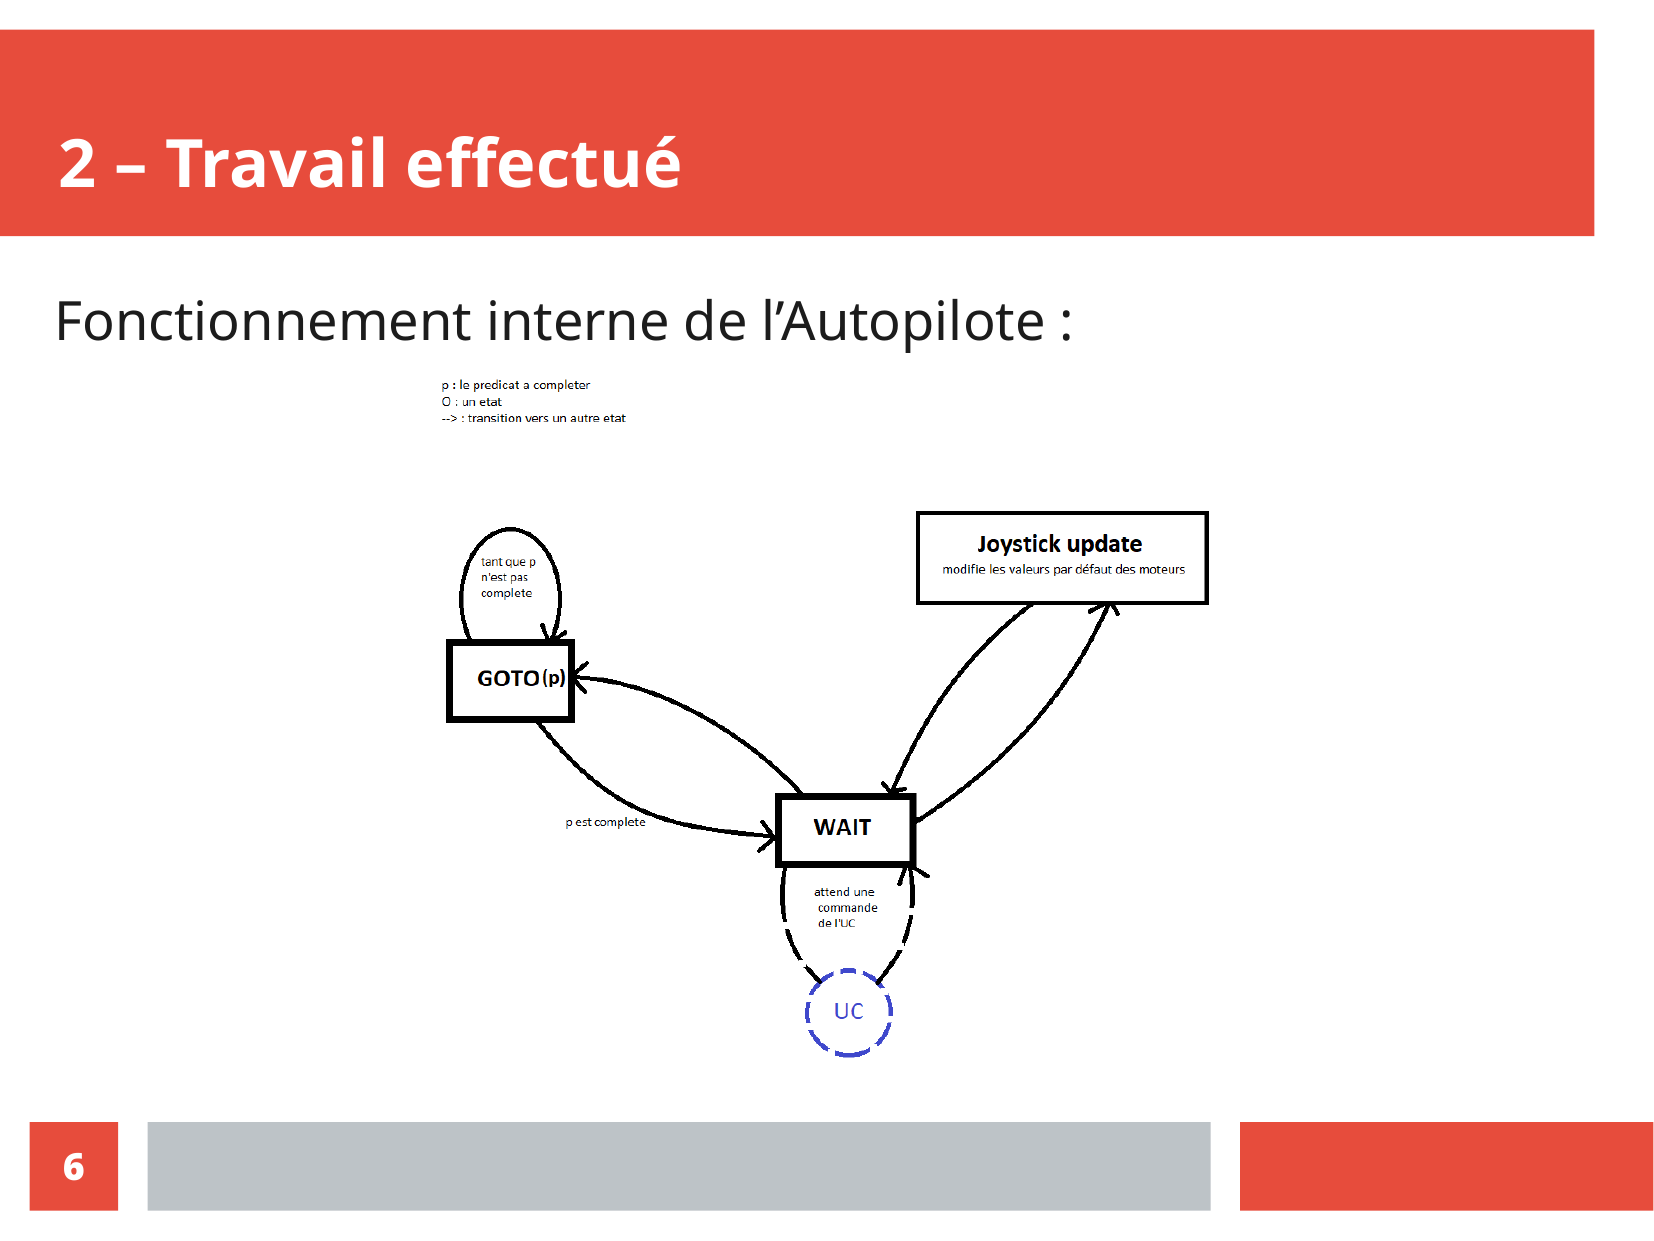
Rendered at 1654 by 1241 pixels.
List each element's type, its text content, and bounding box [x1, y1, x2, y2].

title 2 – Travail effectué [59, 59, 1595, 207]
picture [415, 359, 1246, 1106]
list Fonctionnement interne de l’Autopilote : [54, 282, 1561, 1051]
